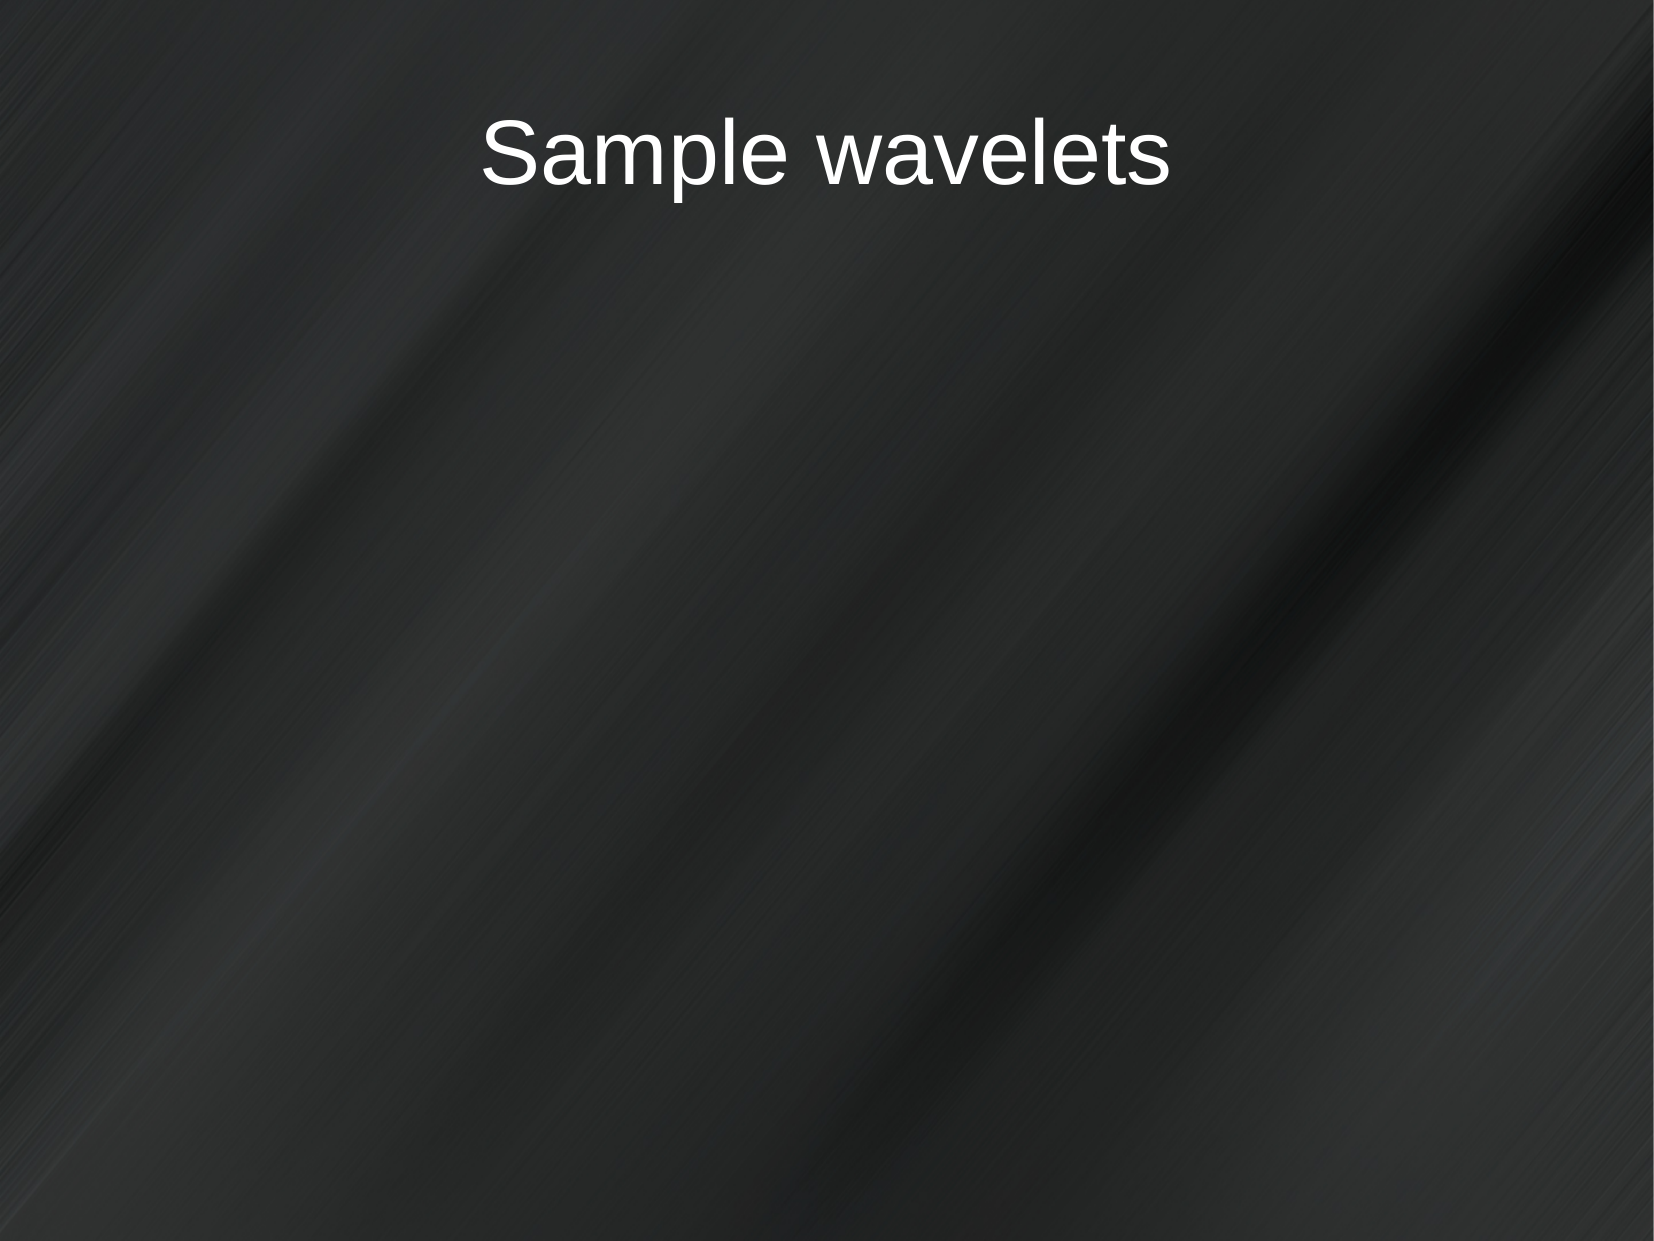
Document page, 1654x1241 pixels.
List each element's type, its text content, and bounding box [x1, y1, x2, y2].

title Sample wavelets [82, 49, 1571, 257]
picture [0, 0, 1654, 1241]
